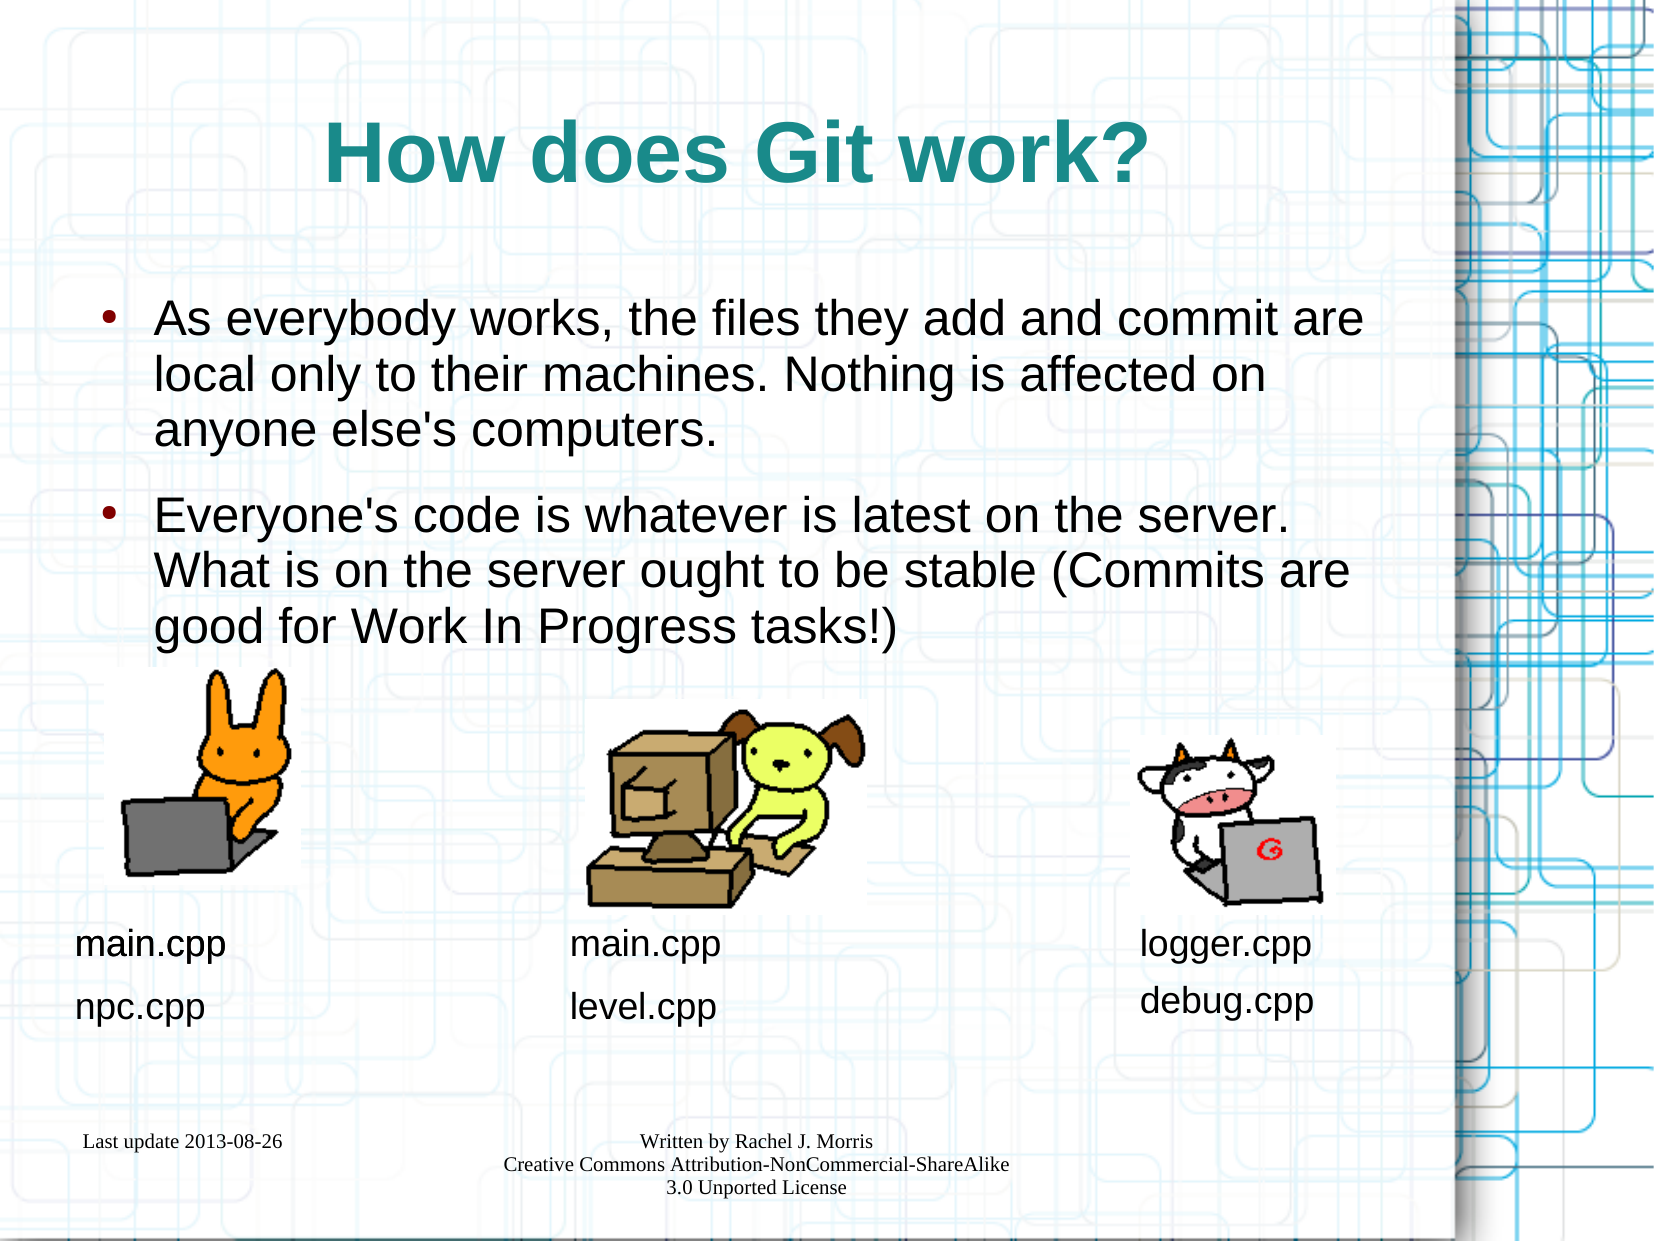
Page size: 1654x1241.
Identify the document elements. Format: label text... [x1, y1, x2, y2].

text_box main.cpp [60, 915, 346, 972]
text_box logger.cpp [1125, 915, 1411, 971]
text_box debug.cpp [1125, 971, 1411, 1029]
list As everybody works, the files they add and commit are local only to their machines. Nothing is affected on anyone else's computers. Everyone's code is whatever is latest on the server. What is on the server ought to be stable (Commits are good for Work In Progress tasks!) [82, 290, 1418, 655]
text_box level.cpp [555, 978, 841, 1036]
title How does Git work? [59, 49, 1418, 257]
text_box npc.cpp [60, 978, 346, 1036]
text_box main.cpp [555, 915, 841, 972]
picture [0, 0, 1654, 1241]
